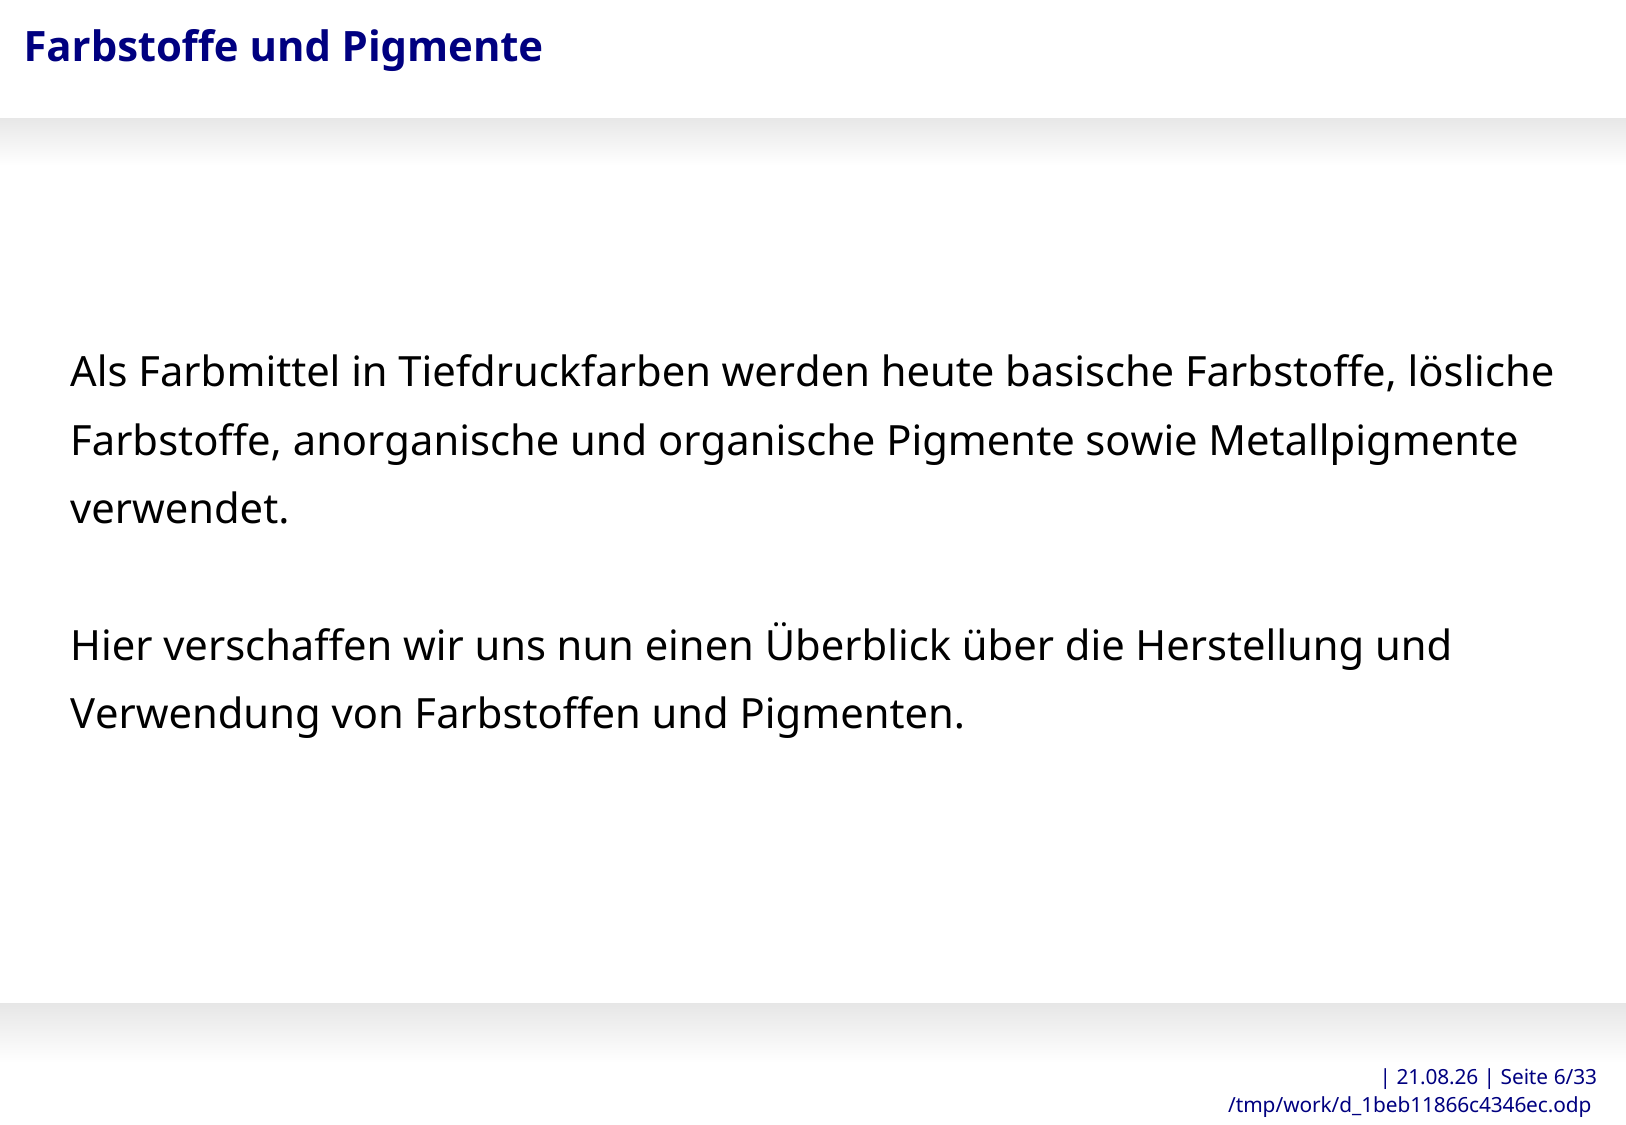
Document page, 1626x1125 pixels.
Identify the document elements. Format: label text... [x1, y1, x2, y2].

list Als Farbmittel in Tiefdruckfarben werden heute basische Farbstoffe, lösliche Farbstoffe, anorganische und organische Pigmente sowie Metallpigmente verwendet. Hier verschaffen wir uns nun einen Überblick über die Herstellung und Verwendung von Farbstoffen und Pigmenten. [23, 330, 1588, 989]
title Farbstoffe und Pigmente [23, 5, 1600, 154]
